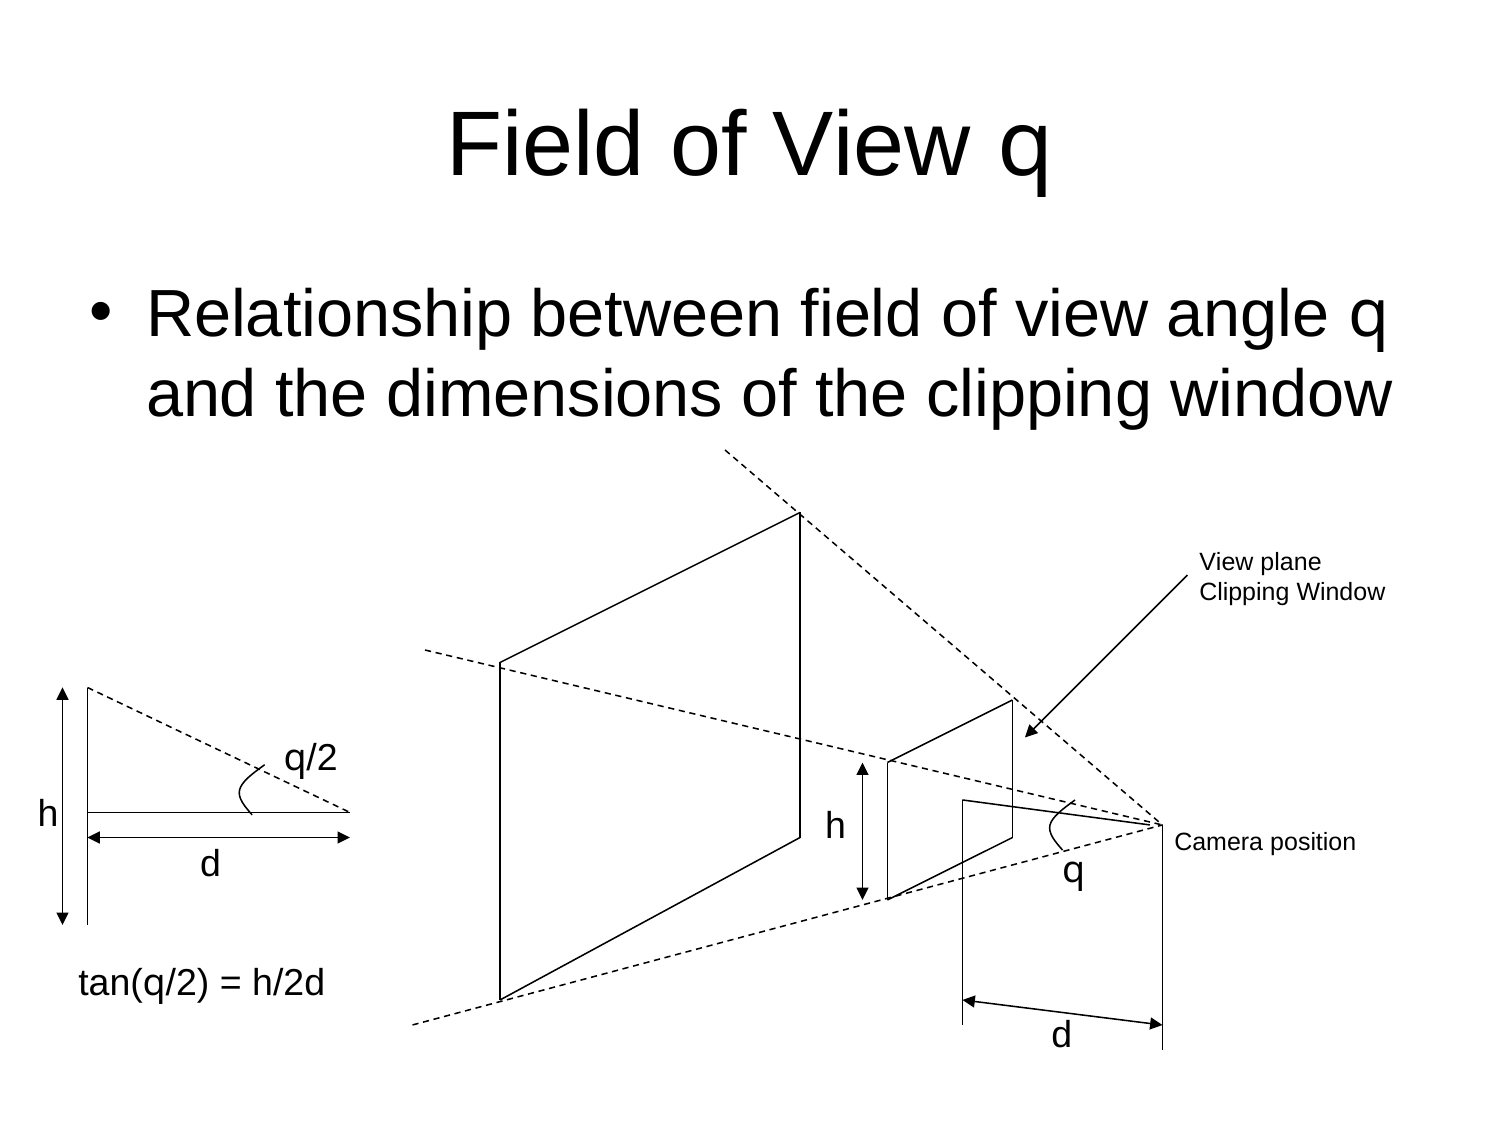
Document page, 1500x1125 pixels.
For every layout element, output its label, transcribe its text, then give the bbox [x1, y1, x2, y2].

text_box d [185, 830, 236, 892]
text_box tan(q/2) = h/2d [63, 949, 341, 1011]
title Field of View q [75, 45, 1426, 233]
text_box q [1047, 837, 1101, 898]
list Relationship between field of view angle q and the dimensions of the clipping window [75, 262, 1426, 463]
text_box h [22, 780, 62, 842]
text_box Camera position [1159, 817, 1372, 864]
text_box h [810, 793, 861, 854]
text_box q/2 [268, 724, 353, 786]
text_box h [63, 780, 74, 842]
text_box View plane Clipping Window [1184, 537, 1401, 613]
text_box d [1036, 1002, 1088, 1063]
